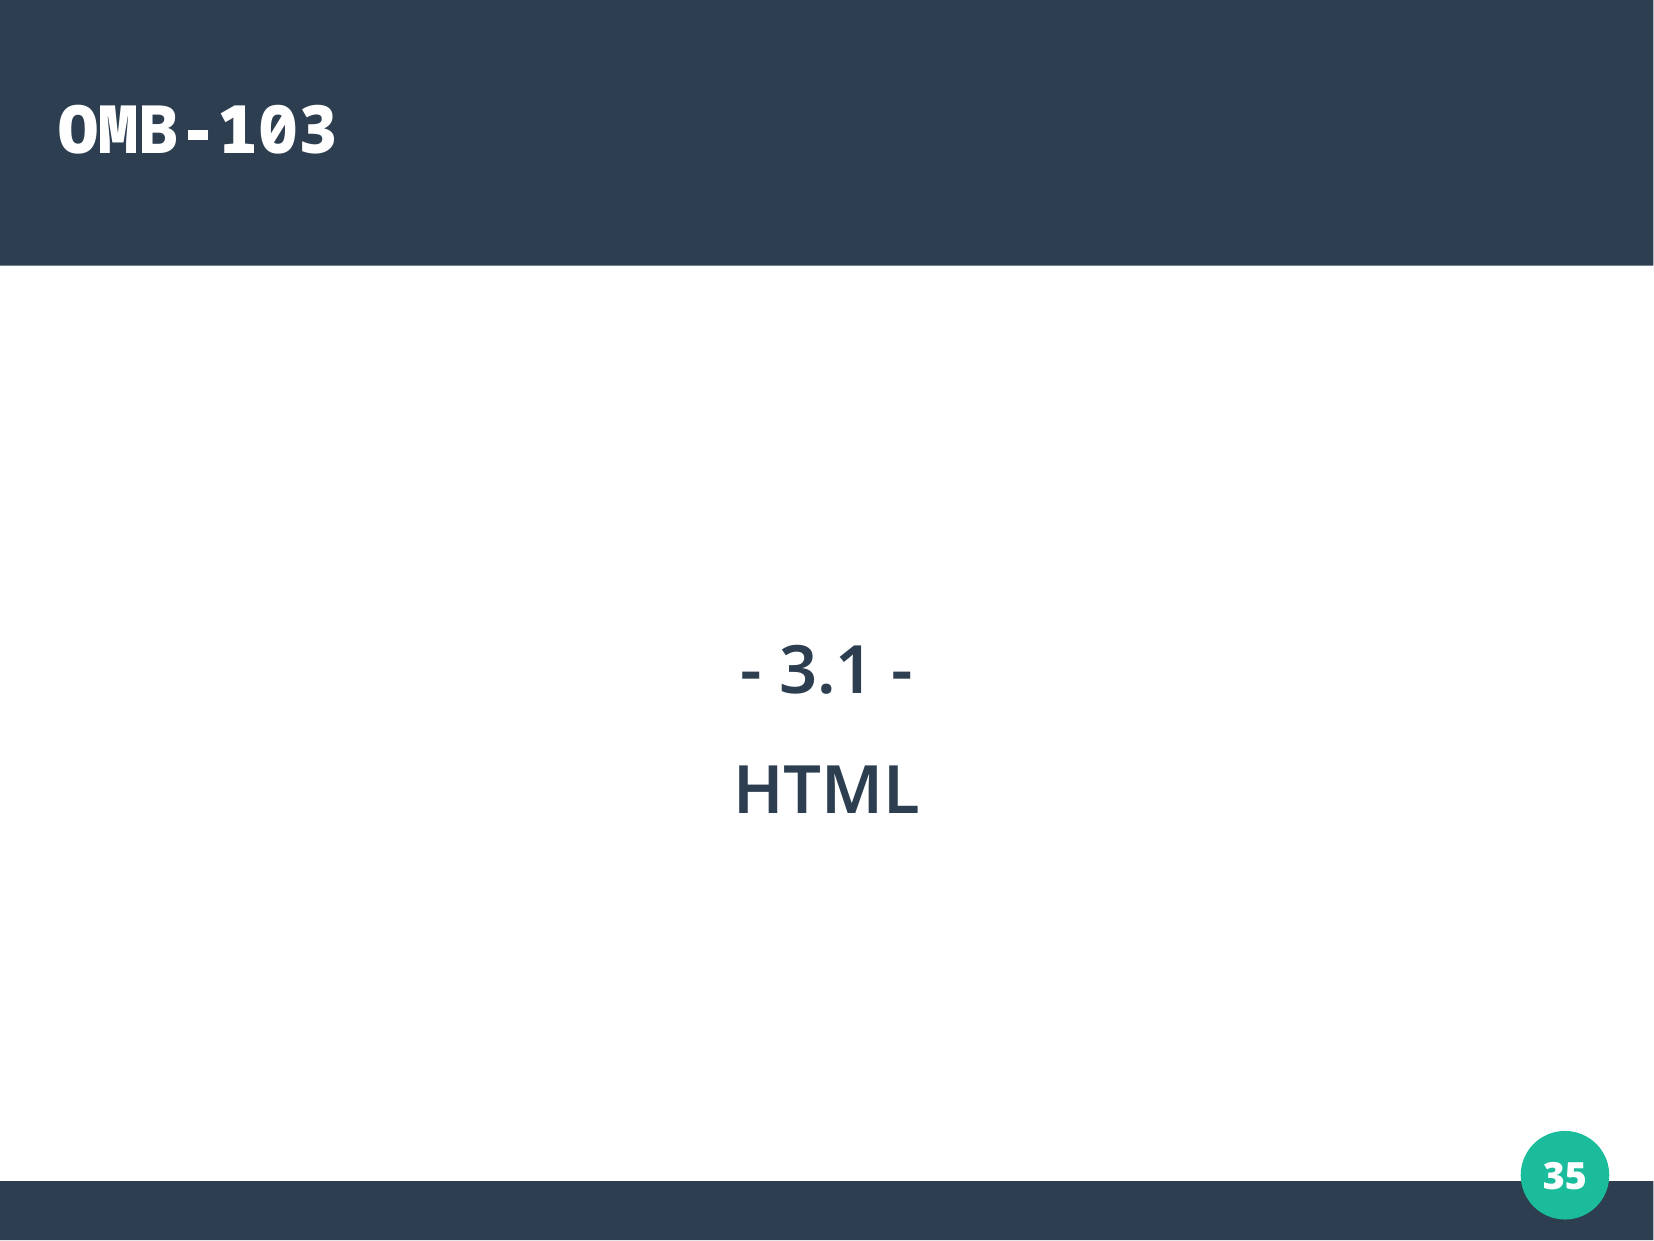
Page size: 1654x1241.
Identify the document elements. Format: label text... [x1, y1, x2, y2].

title OMB-103 [59, 49, 1595, 207]
list - 3.1 - HTML [0, 270, 1654, 1186]
